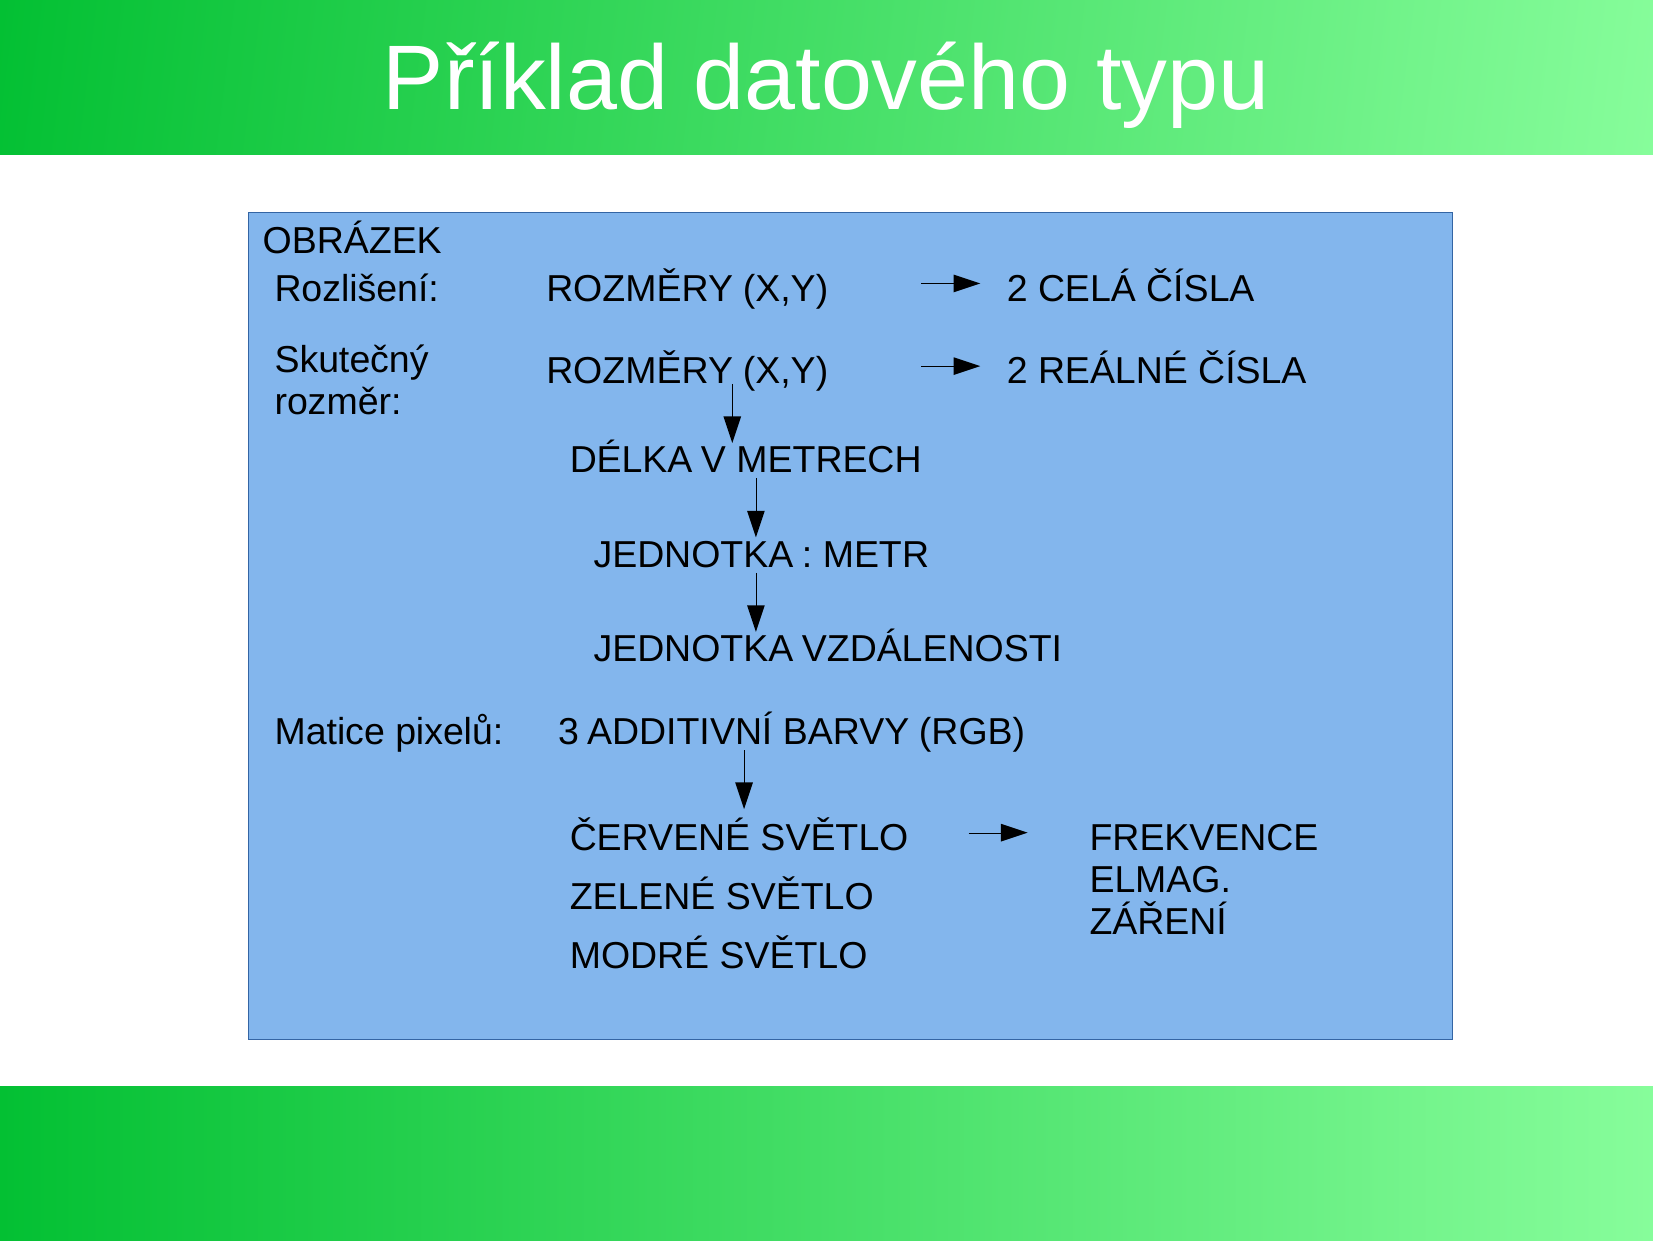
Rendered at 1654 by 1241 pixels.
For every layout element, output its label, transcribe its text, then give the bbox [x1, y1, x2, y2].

text_box ZELENÉ SVĚTLO [555, 868, 1074, 928]
text_box ROZMĚRY (X,Y) [531, 259, 934, 319]
text_box DÉLKA V METRECH [555, 431, 957, 530]
text_box Skutečný rozměr: [259, 330, 508, 430]
text_box Matice pixelů: [259, 702, 543, 762]
text_box OBRÁZEK [248, 212, 461, 272]
text_box ČERVENÉ SVĚTLO [555, 809, 957, 868]
title Příklad datového typu [82, 25, 1571, 130]
text_box 2 CELÁ ČÍSLA [992, 259, 1430, 317]
text_box MODRÉ SVĚTLO [555, 928, 1087, 987]
text_box Rozlišení: [259, 259, 531, 319]
text_box 3 ADDITIVNÍ BARVY (RGB) [543, 702, 1123, 762]
text_box JEDNOTKA : METR [578, 525, 957, 585]
text_box JEDNOTKA VZDÁLENOSTI [578, 620, 1111, 680]
text_box ROZMĚRY (X,Y) [531, 342, 934, 402]
text_box 2 REÁLNÉ ČÍSLA [992, 342, 1347, 402]
text_box FREKVENCE ELMAG. ZÁŘENÍ [1074, 809, 1430, 957]
text_box [248, 212, 1453, 1040]
